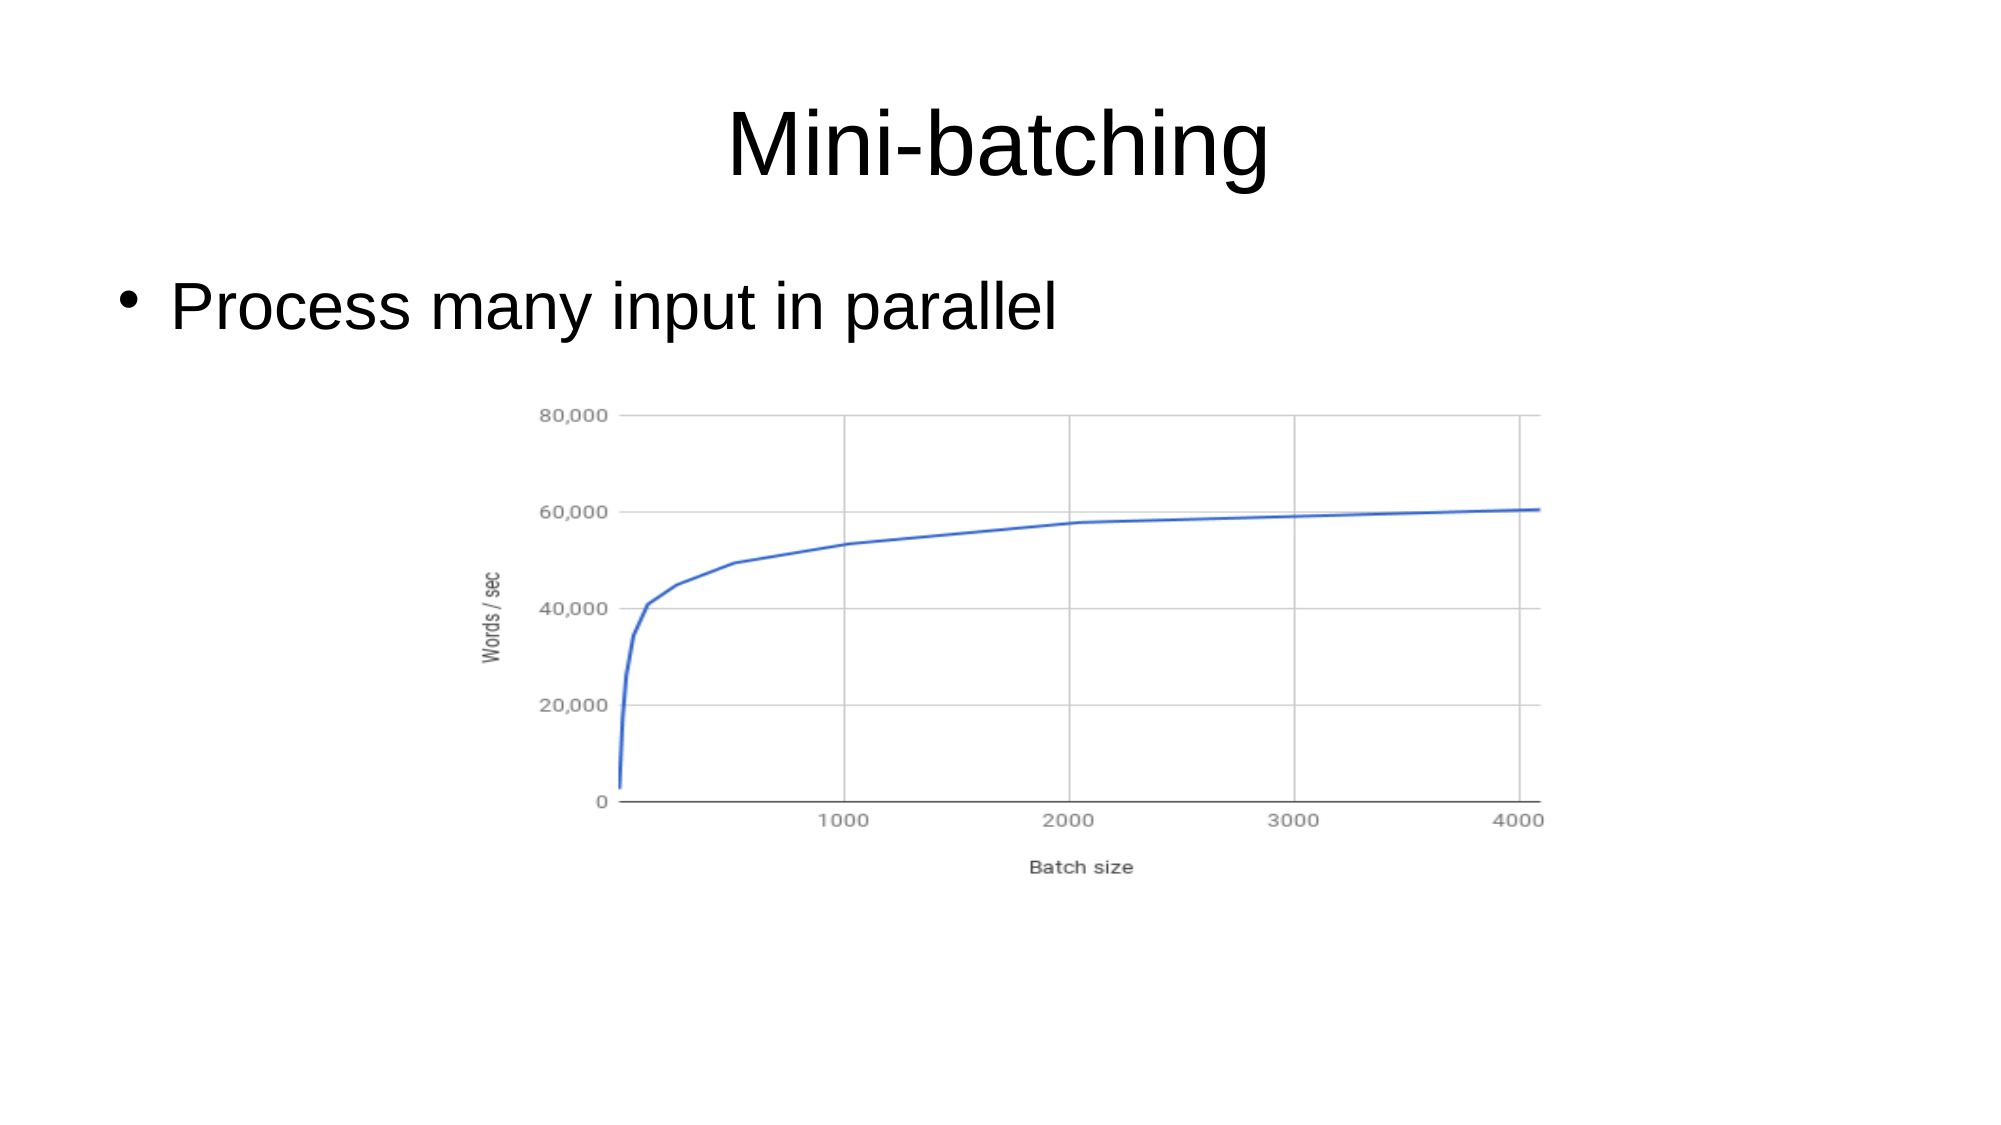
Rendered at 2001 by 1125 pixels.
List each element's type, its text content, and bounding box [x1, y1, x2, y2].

text_box Mini-batching [99, 44, 1900, 233]
picture [441, 378, 1576, 905]
text_box Process many input in parallel [99, 263, 1900, 379]
